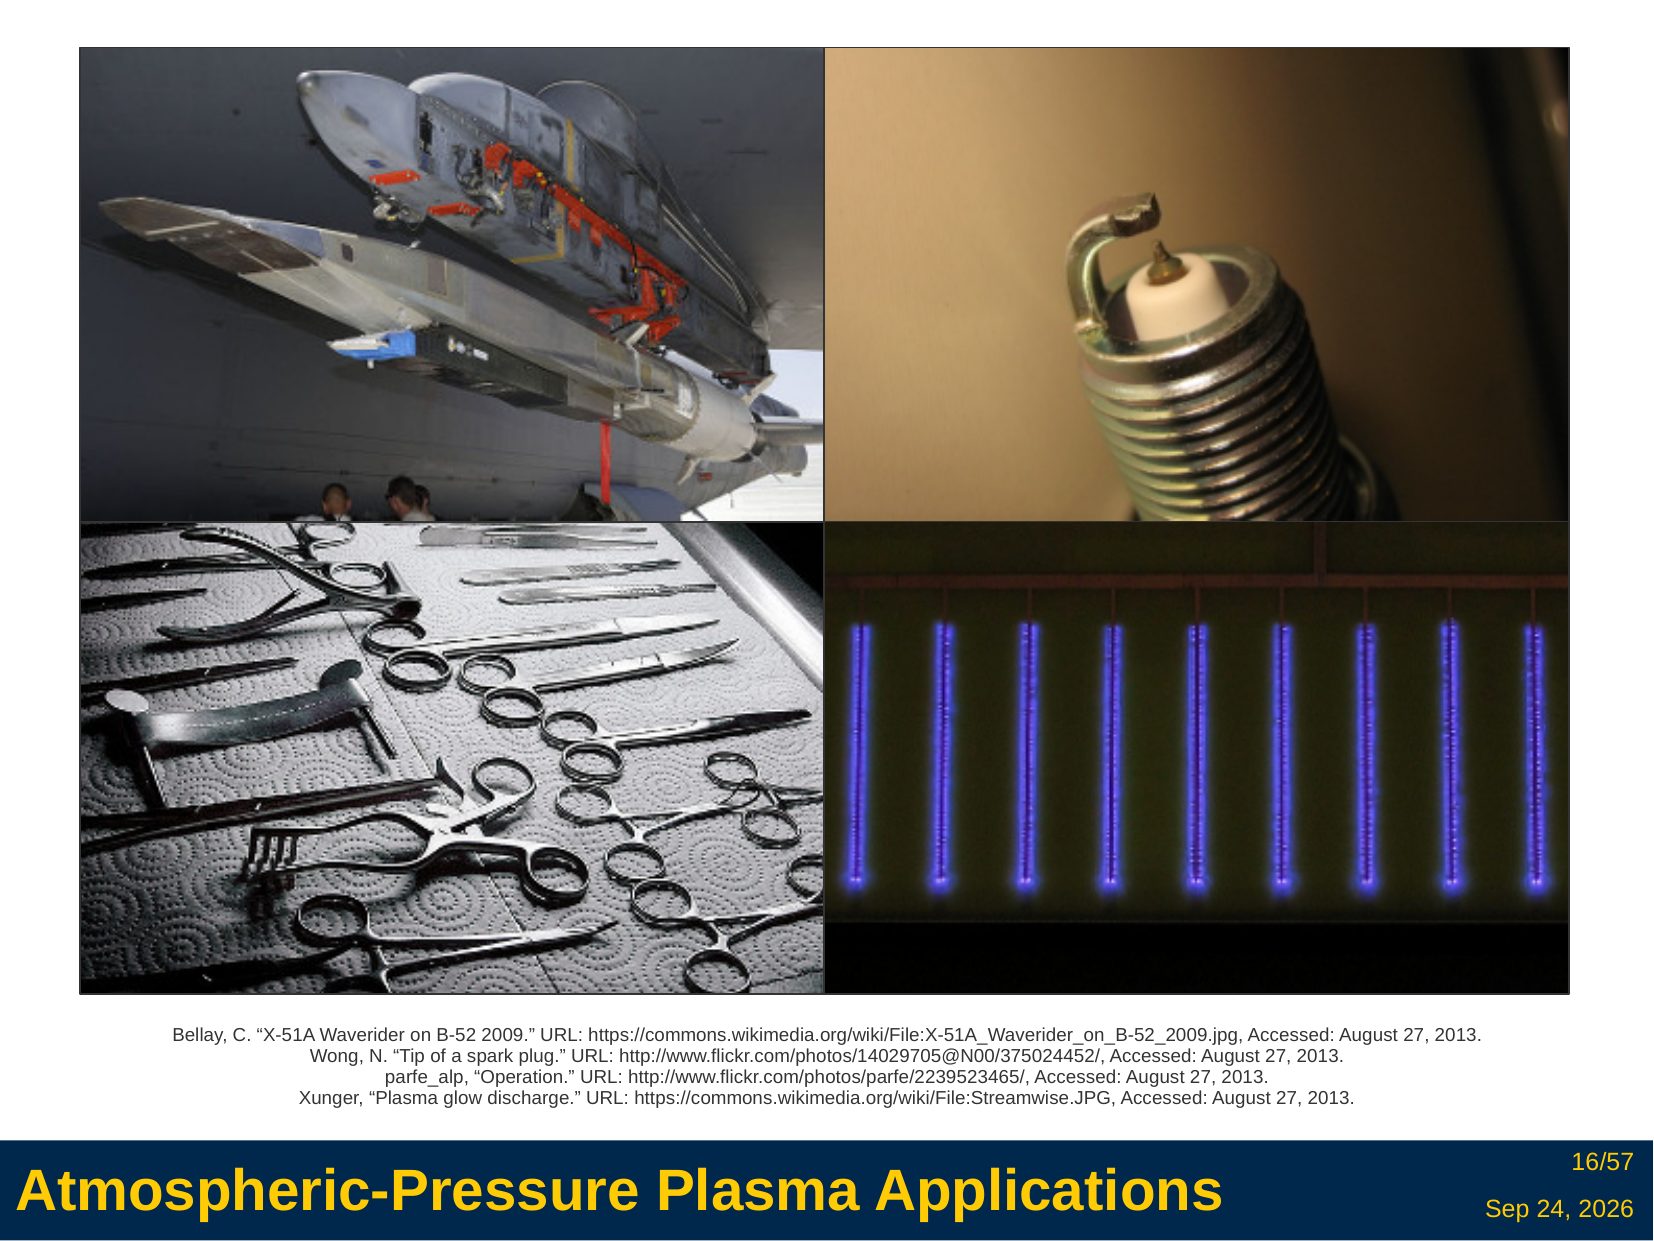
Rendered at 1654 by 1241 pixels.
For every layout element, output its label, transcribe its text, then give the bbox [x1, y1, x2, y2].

picture [80, 523, 823, 994]
picture [824, 522, 1569, 994]
picture [824, 47, 1569, 521]
text_box Bellay, C. “X-51A Waverider on B-52 2009.” URL: https://commons.wikimedia.org/wiki/File:X-51A_Waverider_on_B-52_2009.jpg, Accessed: August 27, 2013. Wong, N. “Tip of a spark plug.” URL: http://www.flickr.com/photos/14029705@N00/375024452/, Accessed: August 27, 2013. parfe_alp, “Operation.” URL: http://www.flickr.com/photos/parfe/2239523465/, Accessed: August 27, 2013. Xunger, “Plasma glow discharge.” URL: https://commons.wikimedia.org/wiki/File:Streamwise.JPG, Accessed: August 27, 2013. [0, 1016, 1653, 1148]
title Atmospheric-Pressure Plasma Applications [14, 1148, 1380, 1241]
picture [80, 48, 823, 522]
